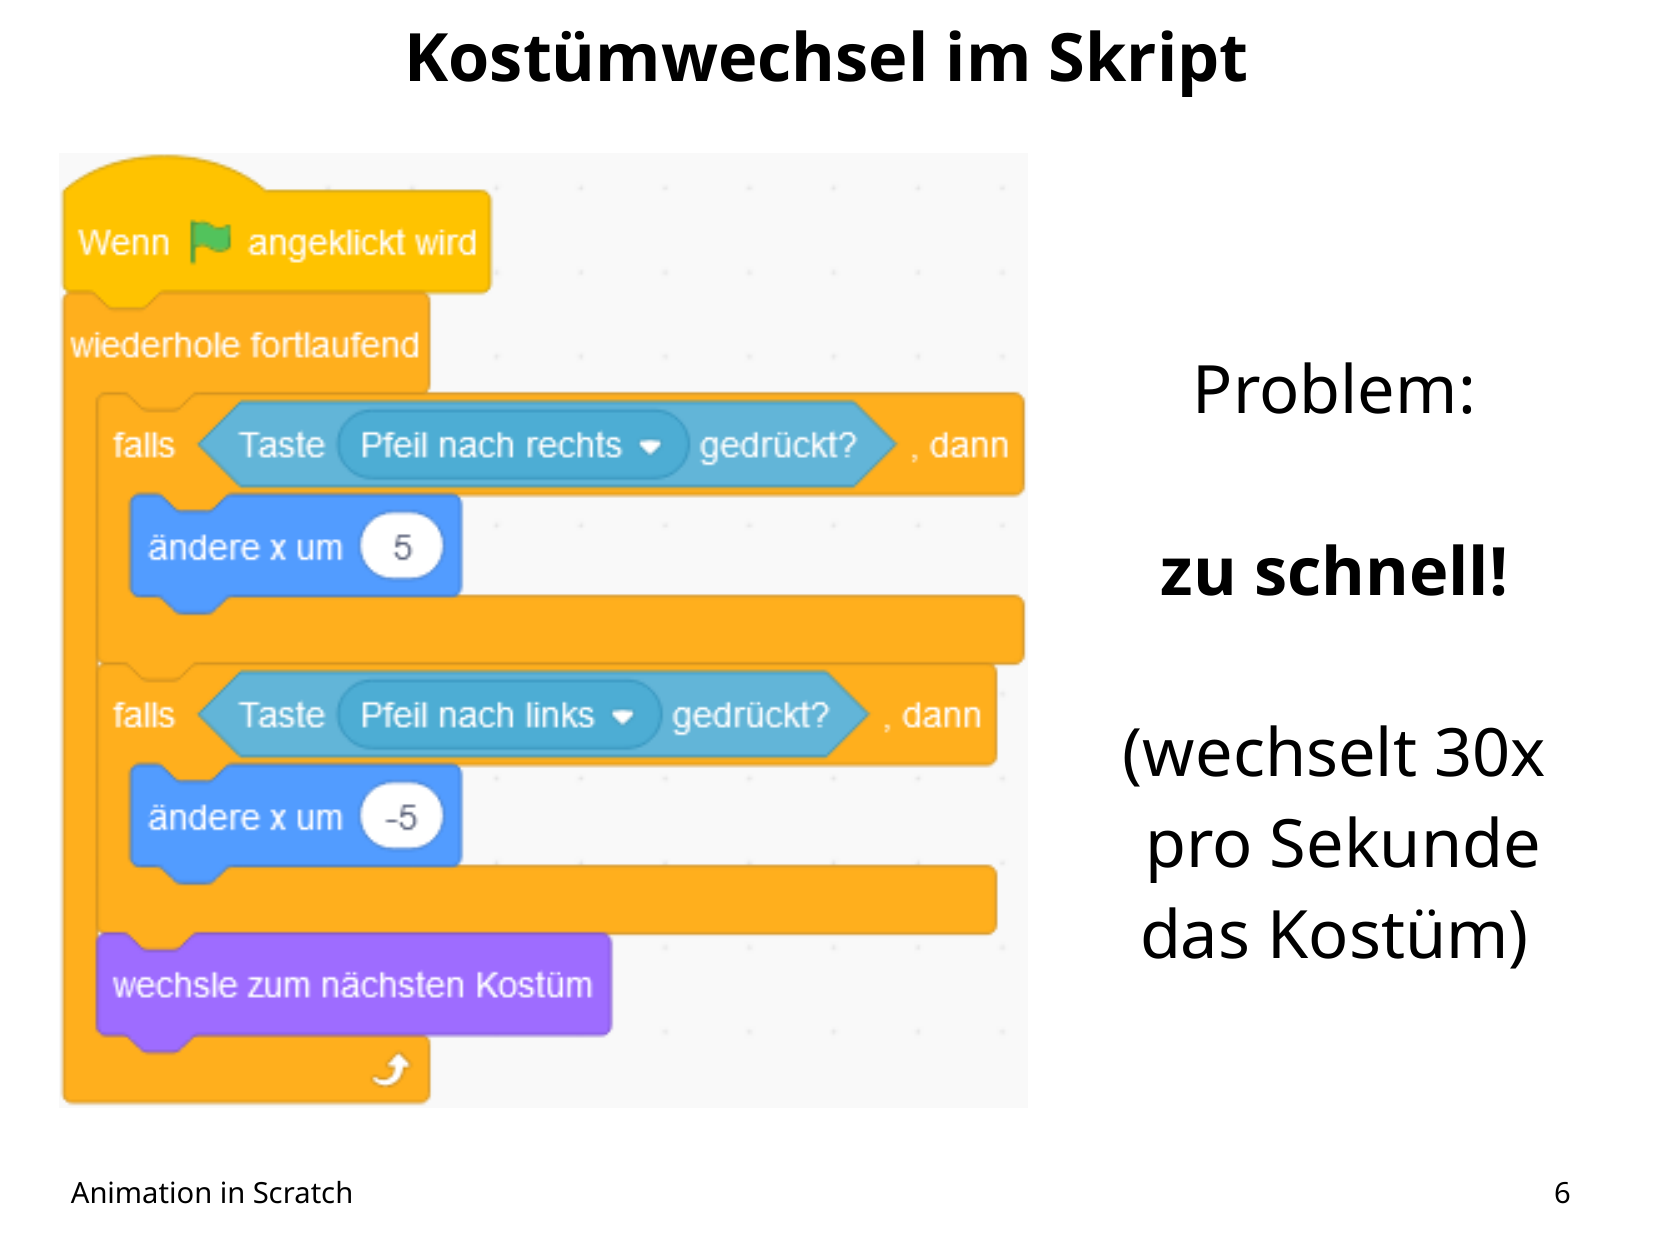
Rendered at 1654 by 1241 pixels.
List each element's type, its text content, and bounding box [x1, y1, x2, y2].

picture [59, 153, 1028, 1108]
title Kostümwechsel im Skript [0, 5, 1654, 107]
list Problem: zu schnell! (wechselt 30x pro Sekunde das Kostüm) [1062, 342, 1607, 1052]
